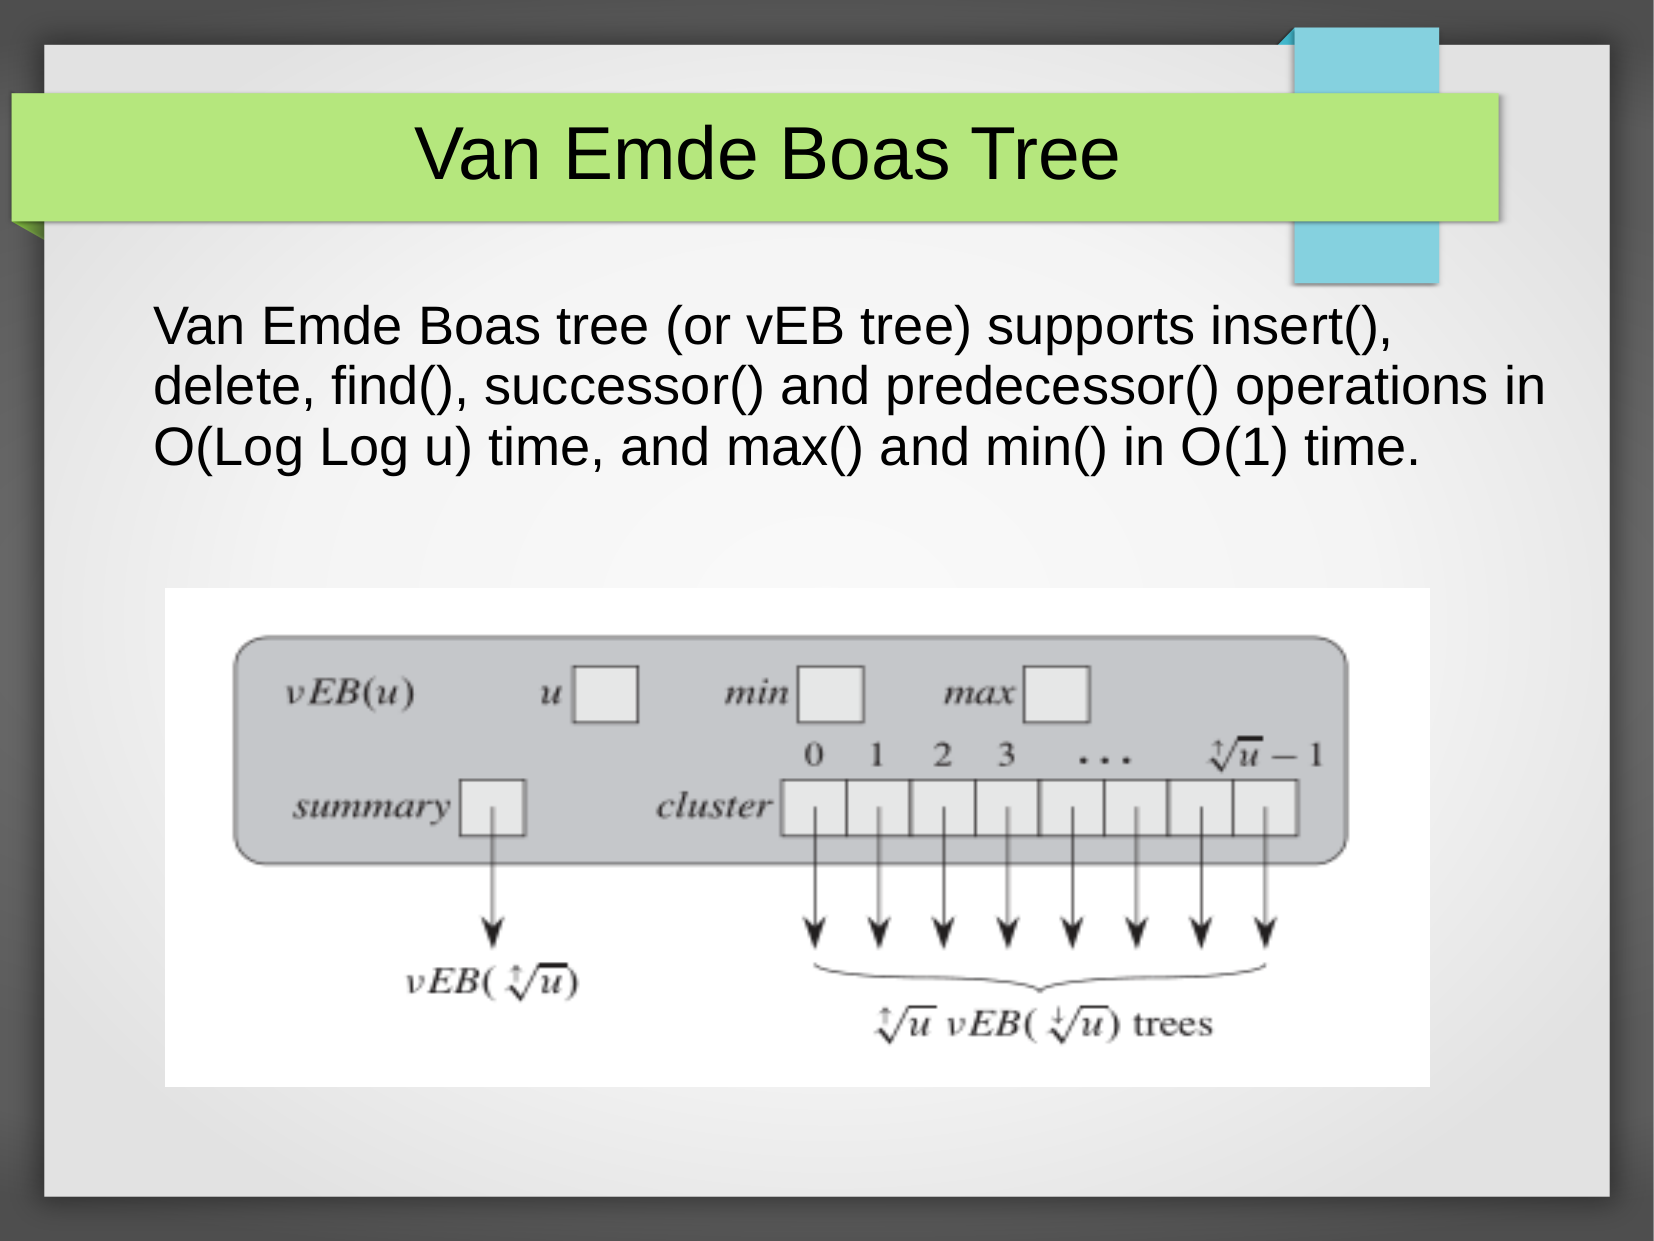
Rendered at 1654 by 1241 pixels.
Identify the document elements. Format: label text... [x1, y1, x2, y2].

picture [0, 0, 1654, 1241]
title Van Emde Boas Tree [82, 94, 1264, 213]
list Van Emde Boas tree (or vEB tree) supports insert(), delete, find(), successor() and predecessor() operations in O(Log Log u) time, and max() and min() in O(1) time. [82, 295, 1571, 1015]
